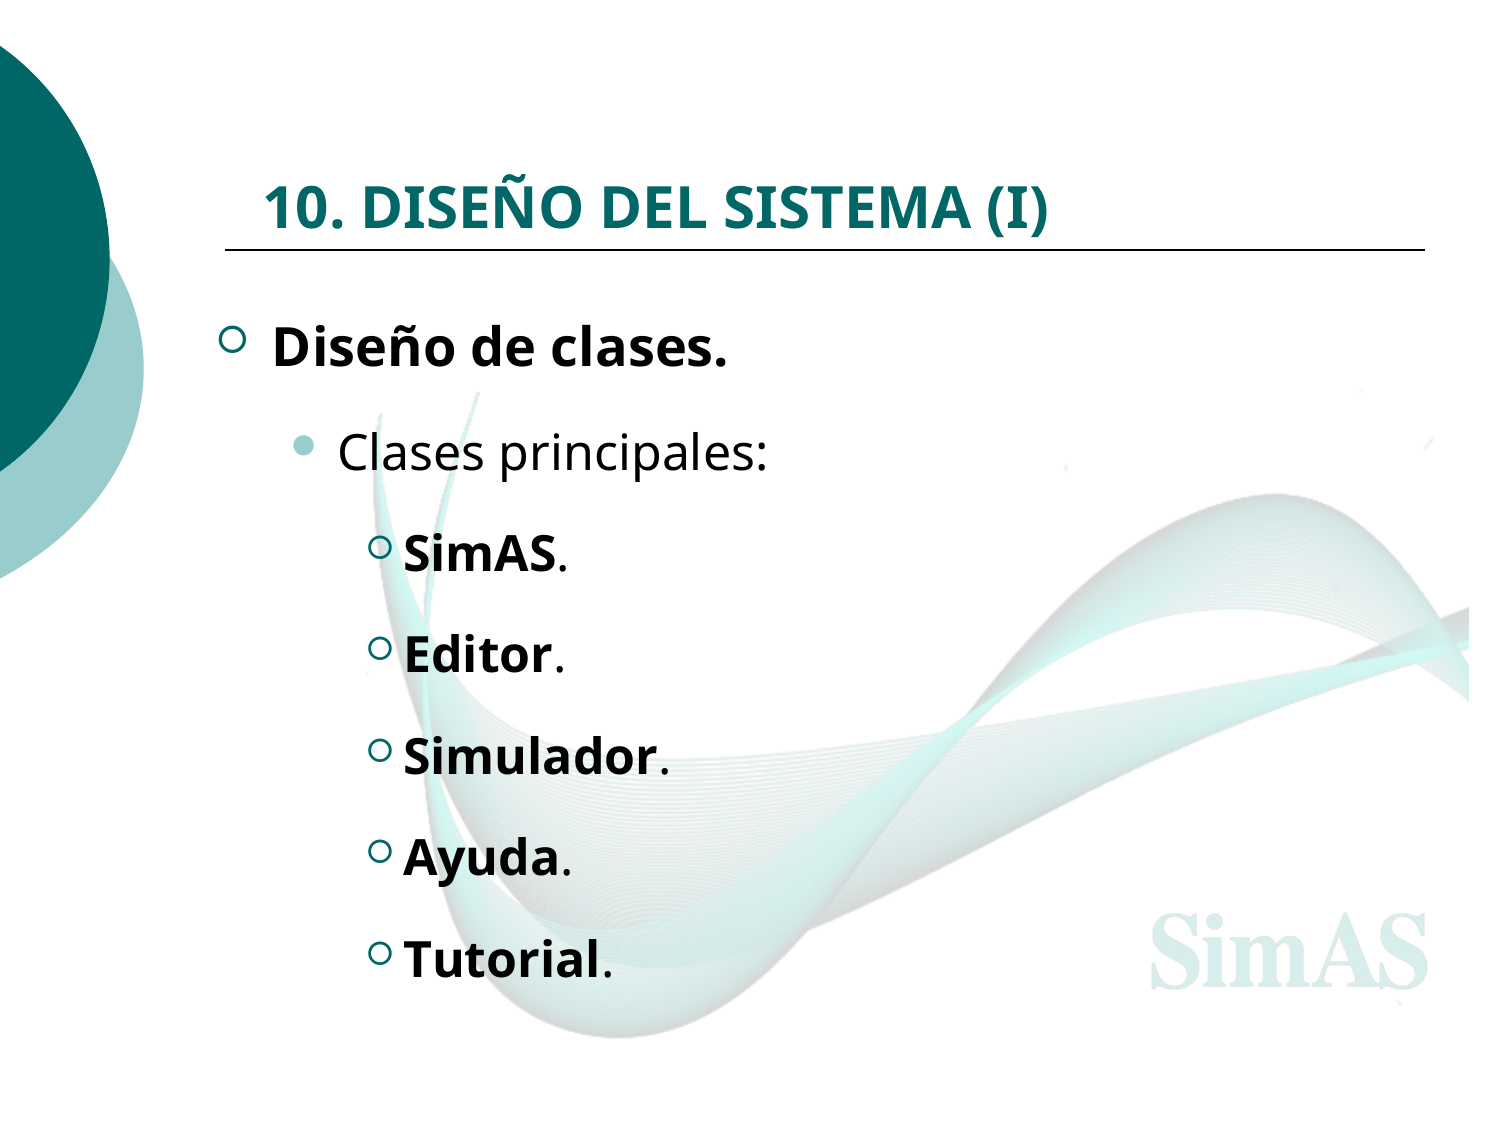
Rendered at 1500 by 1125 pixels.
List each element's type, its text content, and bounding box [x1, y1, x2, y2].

list Diseño de clases. Clases principales: SimAS. Editor. Simulador. Ayuda. Tutorial. [200, 271, 1441, 1125]
title 10. DISEÑO DEL SISTEMA (I) [248, 60, 1448, 249]
